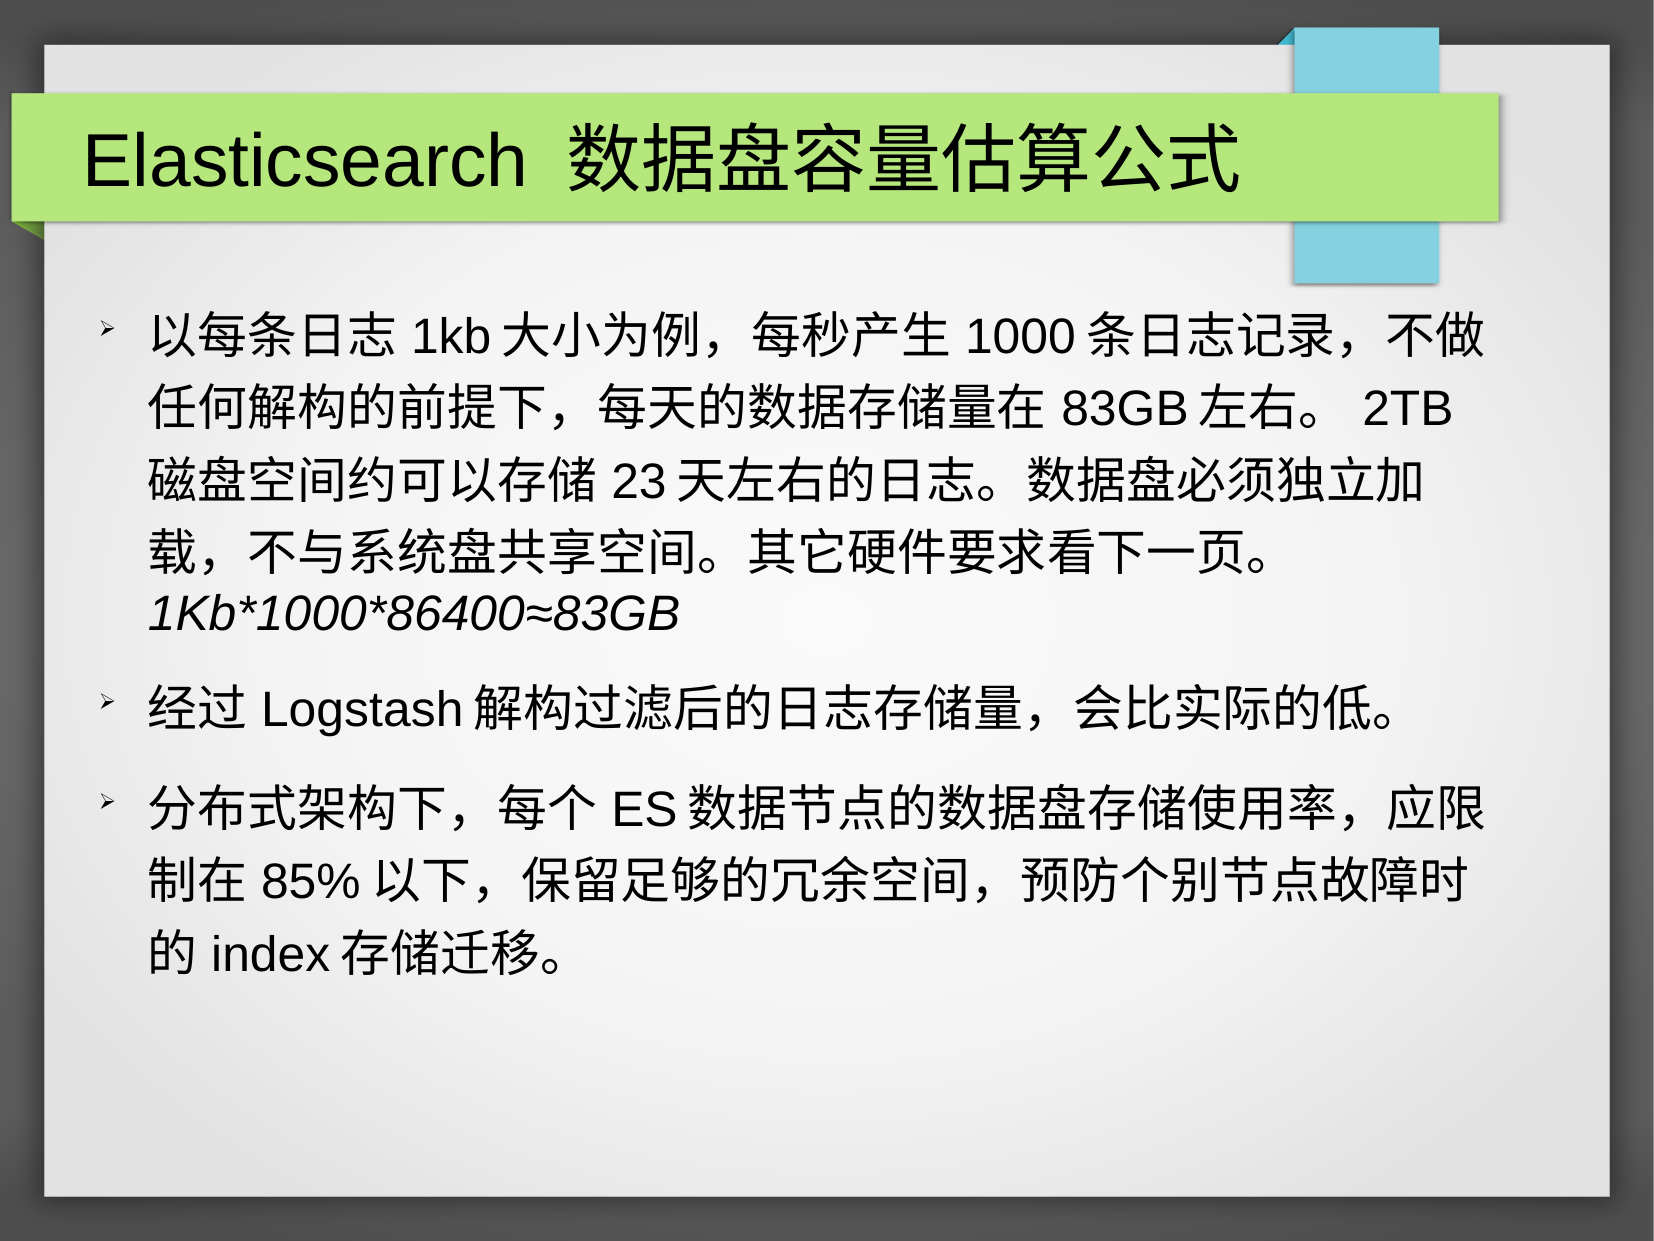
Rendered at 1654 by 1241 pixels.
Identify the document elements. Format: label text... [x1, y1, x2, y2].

title Elasticsearch 数据盘容量估算公式 [82, 94, 1264, 213]
list 以每条日志1kb大小为例，每秒产生1000条日志记录，不做任何解构的前提下，每天的数据存储量在83GB左右。2TB磁盘空间约可以存储23天左右的日志。数据盘必须独立加载，不与系统盘共享空间。其它硬件要求看下一页。 1Kb*1000*86400≈83GB 经过Logstash解构过滤后的日志存储量，会比实际的低。 分布式架构下，每个ES数据节点的数据盘存储使用率，应限制在85%以下，保留足够的冗余空间，预防个别节点故障时的index存储迁移。 [82, 295, 1501, 1015]
picture [0, 0, 1654, 1241]
